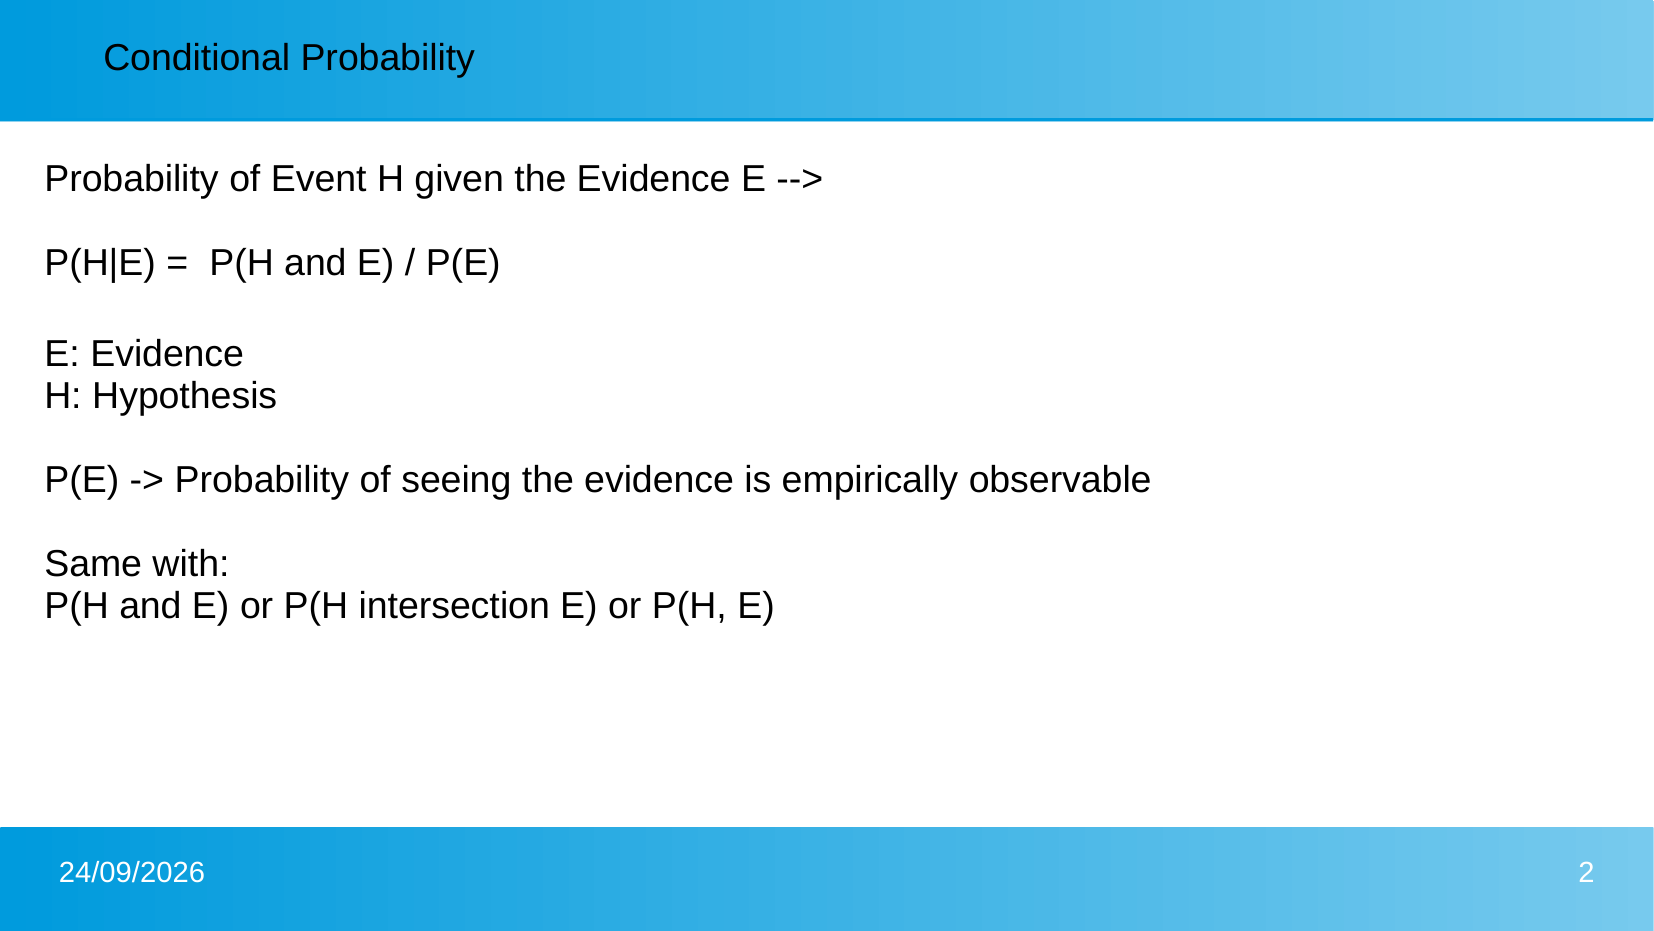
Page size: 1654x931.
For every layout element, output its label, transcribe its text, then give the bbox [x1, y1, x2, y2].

text_box E: Evidence H: Hypothesis P(E) -> Probability of seeing the evidence is empirically observable Same with: P(H and E) or P(H intersection E) or P(H, E) [29, 324, 1595, 634]
text_box Probability of Event H given the Evidence E --> P(H|E) = P(H and E) / P(E) [29, 149, 1182, 291]
text_box Conditional Probability [88, 29, 650, 87]
